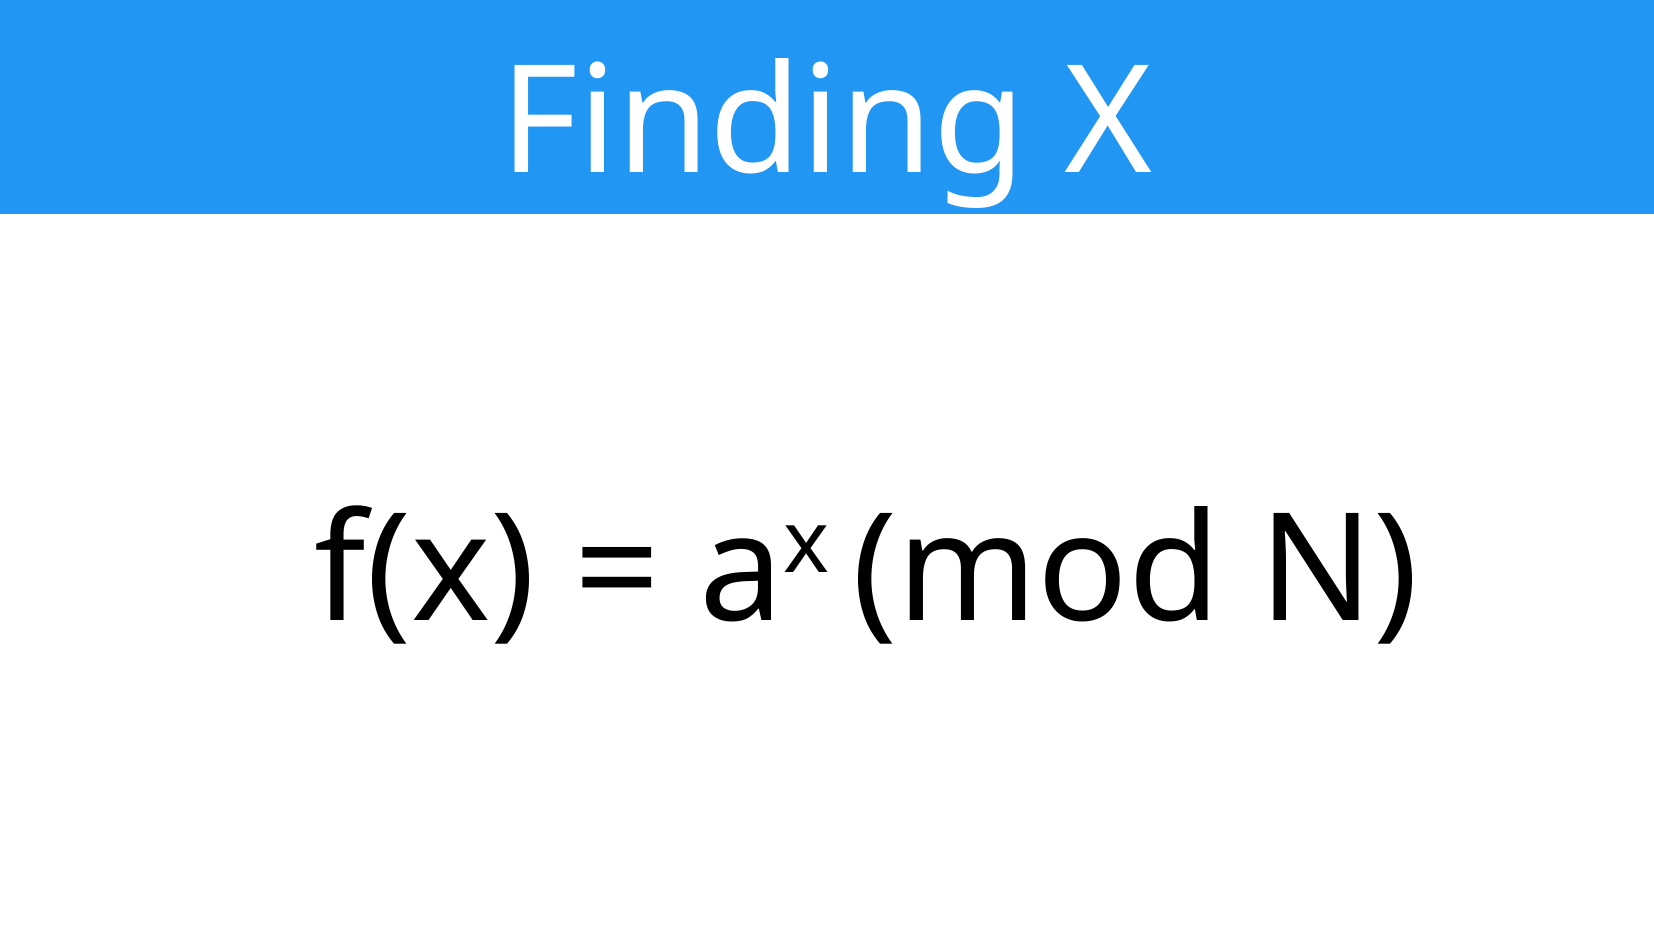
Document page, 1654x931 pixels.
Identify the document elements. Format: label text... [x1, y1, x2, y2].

title Finding X [82, 37, 1571, 193]
list f(x) = ax (mod N) [86, 345, 1576, 781]
